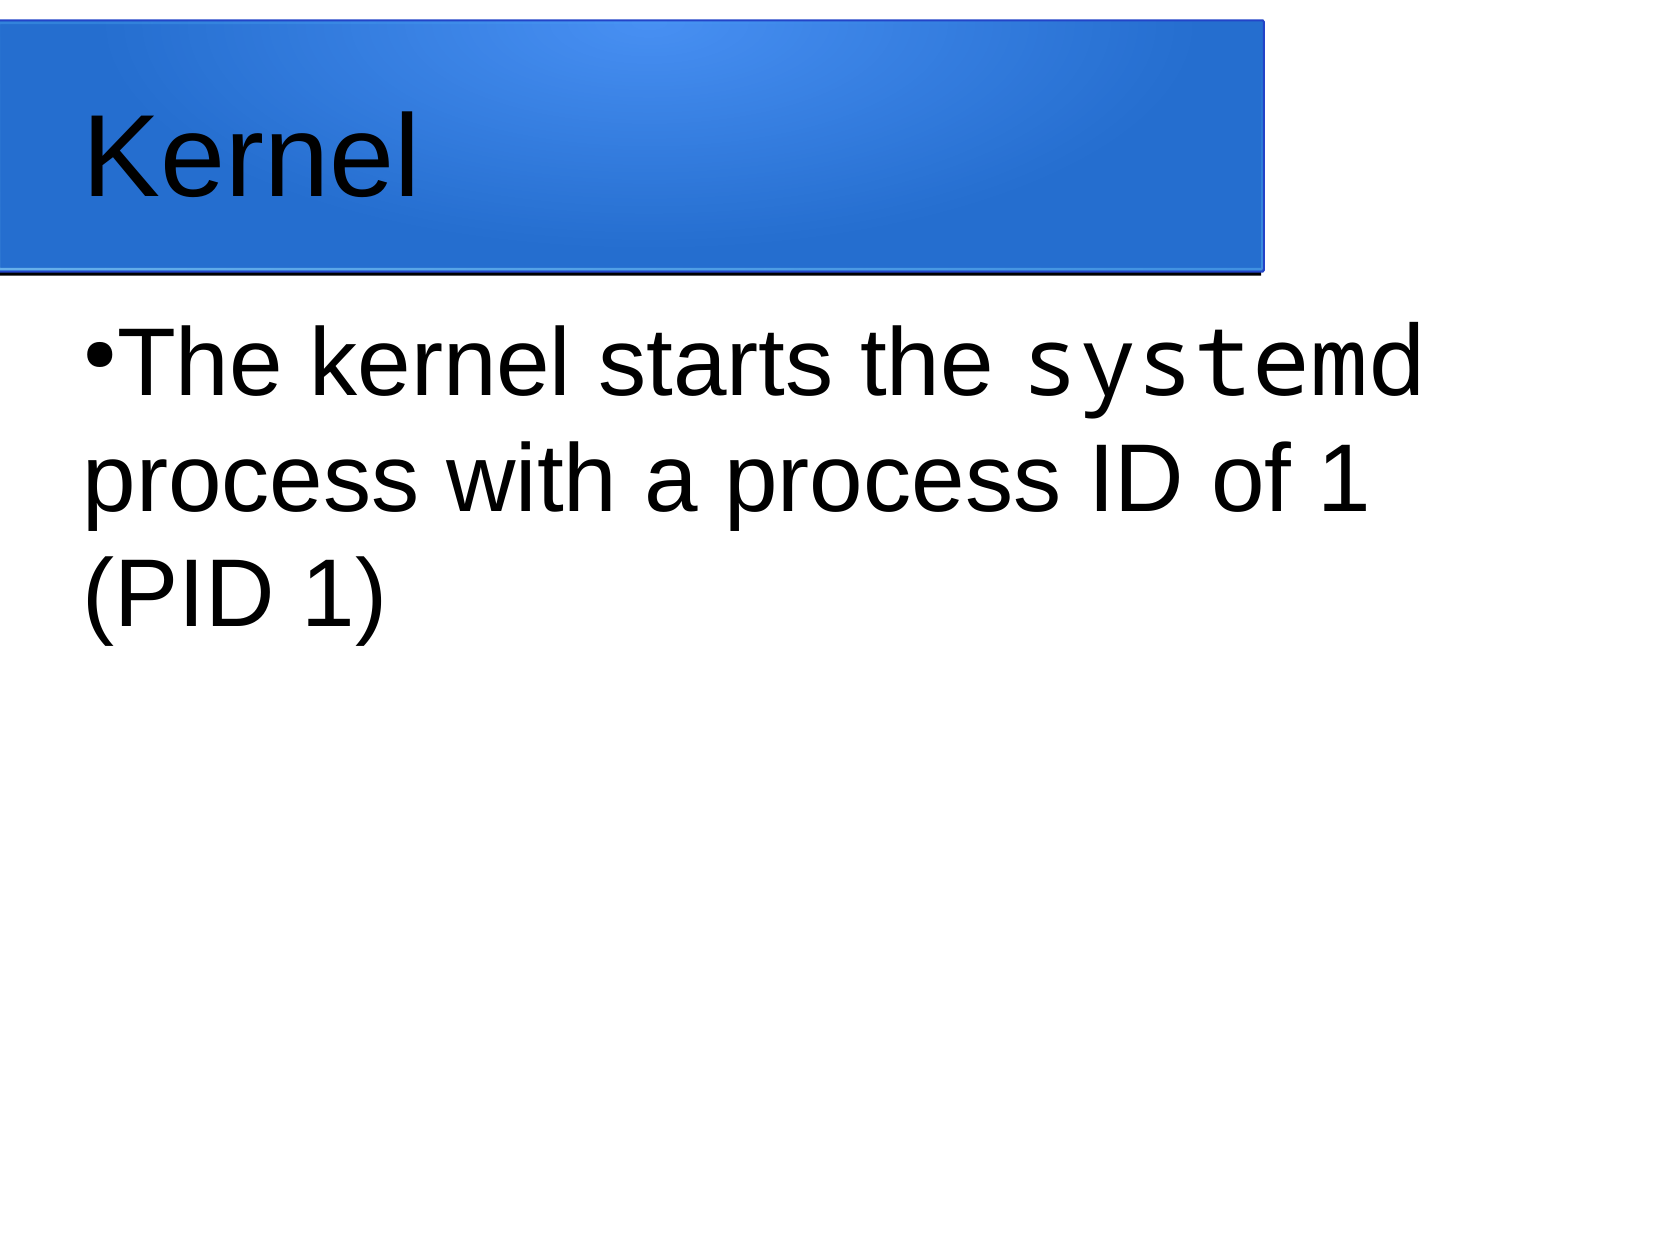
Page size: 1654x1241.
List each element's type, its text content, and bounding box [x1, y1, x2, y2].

title Kernel [82, 47, 1235, 252]
list The kernel starts the systemd process with a process ID of 1 (PID 1) [82, 299, 1571, 1019]
